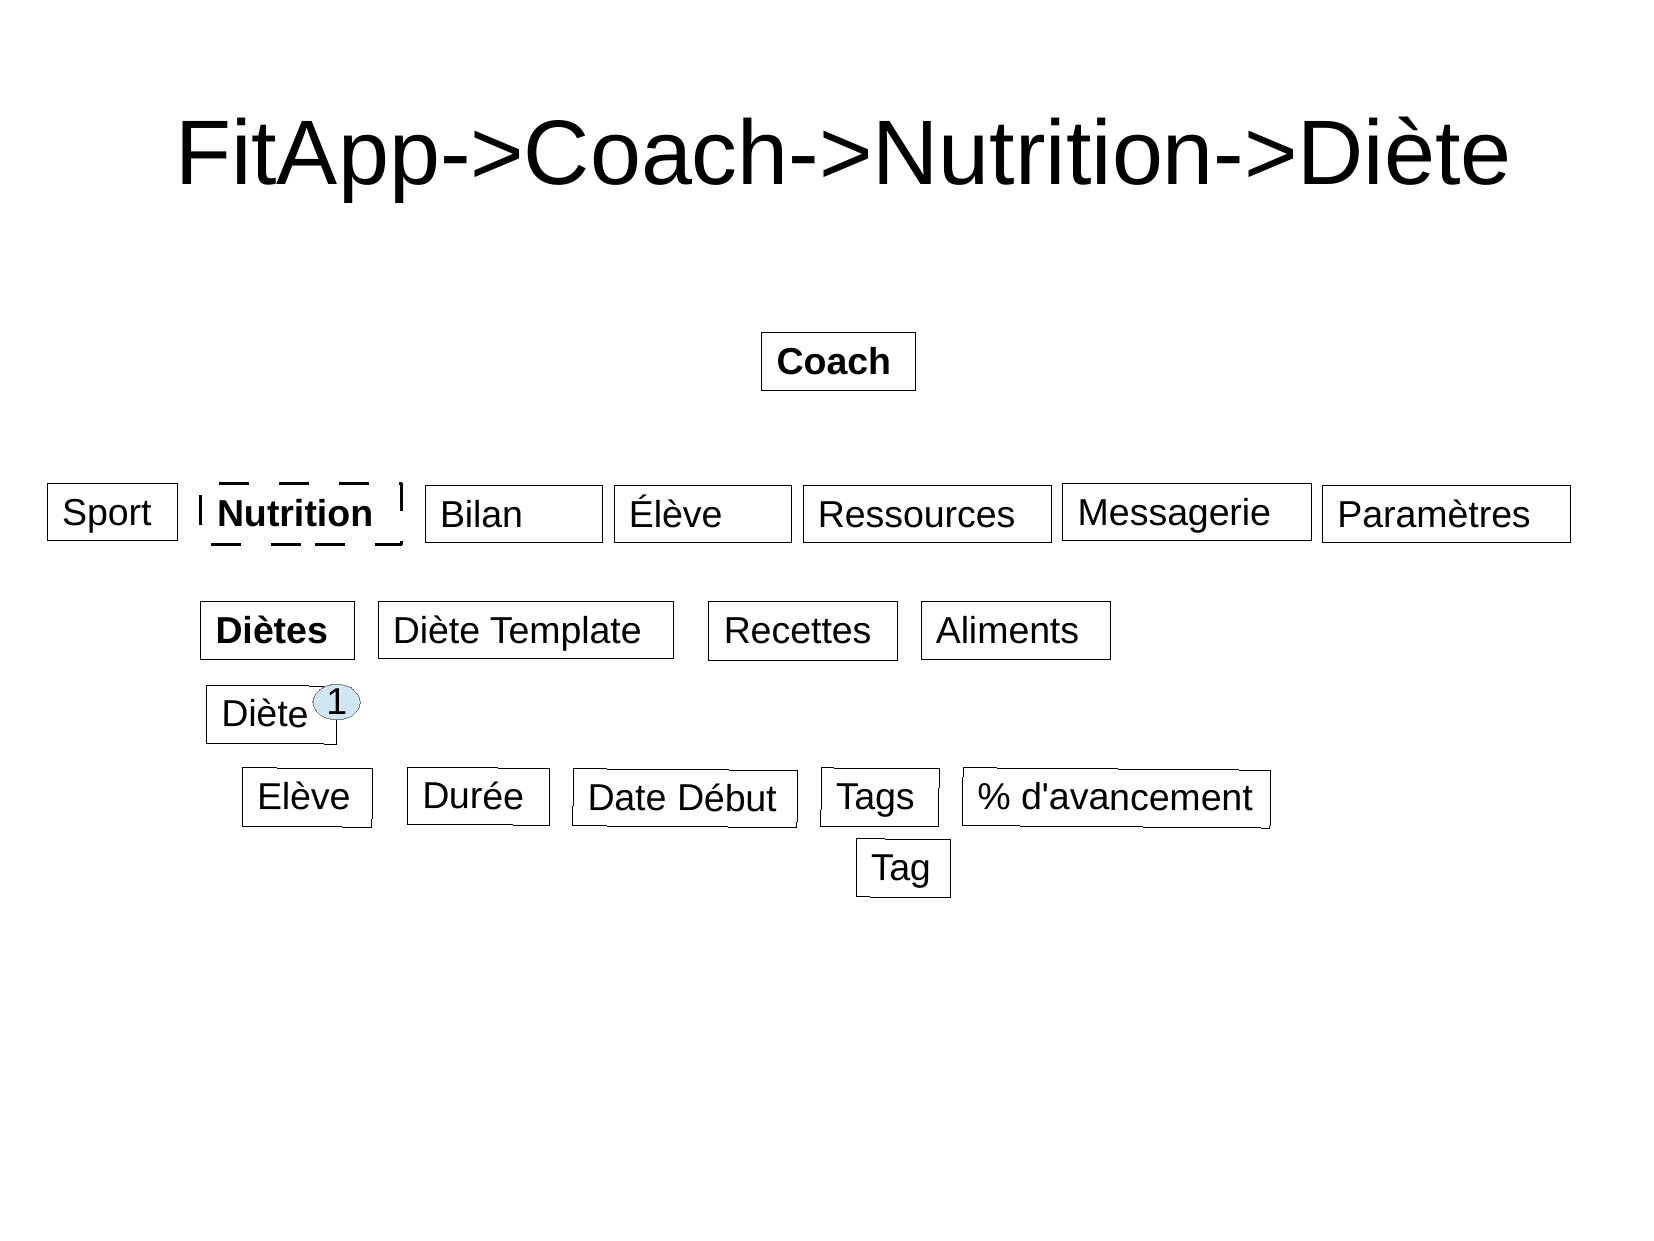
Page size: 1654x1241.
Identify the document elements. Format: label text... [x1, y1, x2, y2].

text_box Bilan [425, 485, 603, 543]
text_box Ressources [803, 485, 1052, 543]
text_box Date Début [572, 768, 798, 828]
text_box Tags [820, 767, 940, 827]
text_box Aliments [921, 601, 1111, 660]
text_box Sport [47, 483, 178, 541]
text_box Durée [407, 767, 550, 826]
text_box Diètes [200, 601, 355, 660]
text_box Paramètres [1322, 485, 1571, 543]
text_box Diète [206, 685, 337, 745]
text_box Recettes [708, 601, 898, 661]
text_box Messagerie [1062, 483, 1312, 541]
text_box 1 [312, 684, 361, 720]
text_box Tag [856, 838, 951, 898]
text_box Élève [614, 485, 792, 543]
title FitApp->Coach->Nutrition->Diète [82, 49, 1607, 257]
text_box Diète Template [378, 601, 674, 659]
text_box % d'avancement [962, 767, 1271, 829]
text_box Coach [761, 332, 916, 391]
text_box Elève [242, 767, 373, 828]
text_box Nutrition [200, 483, 402, 545]
